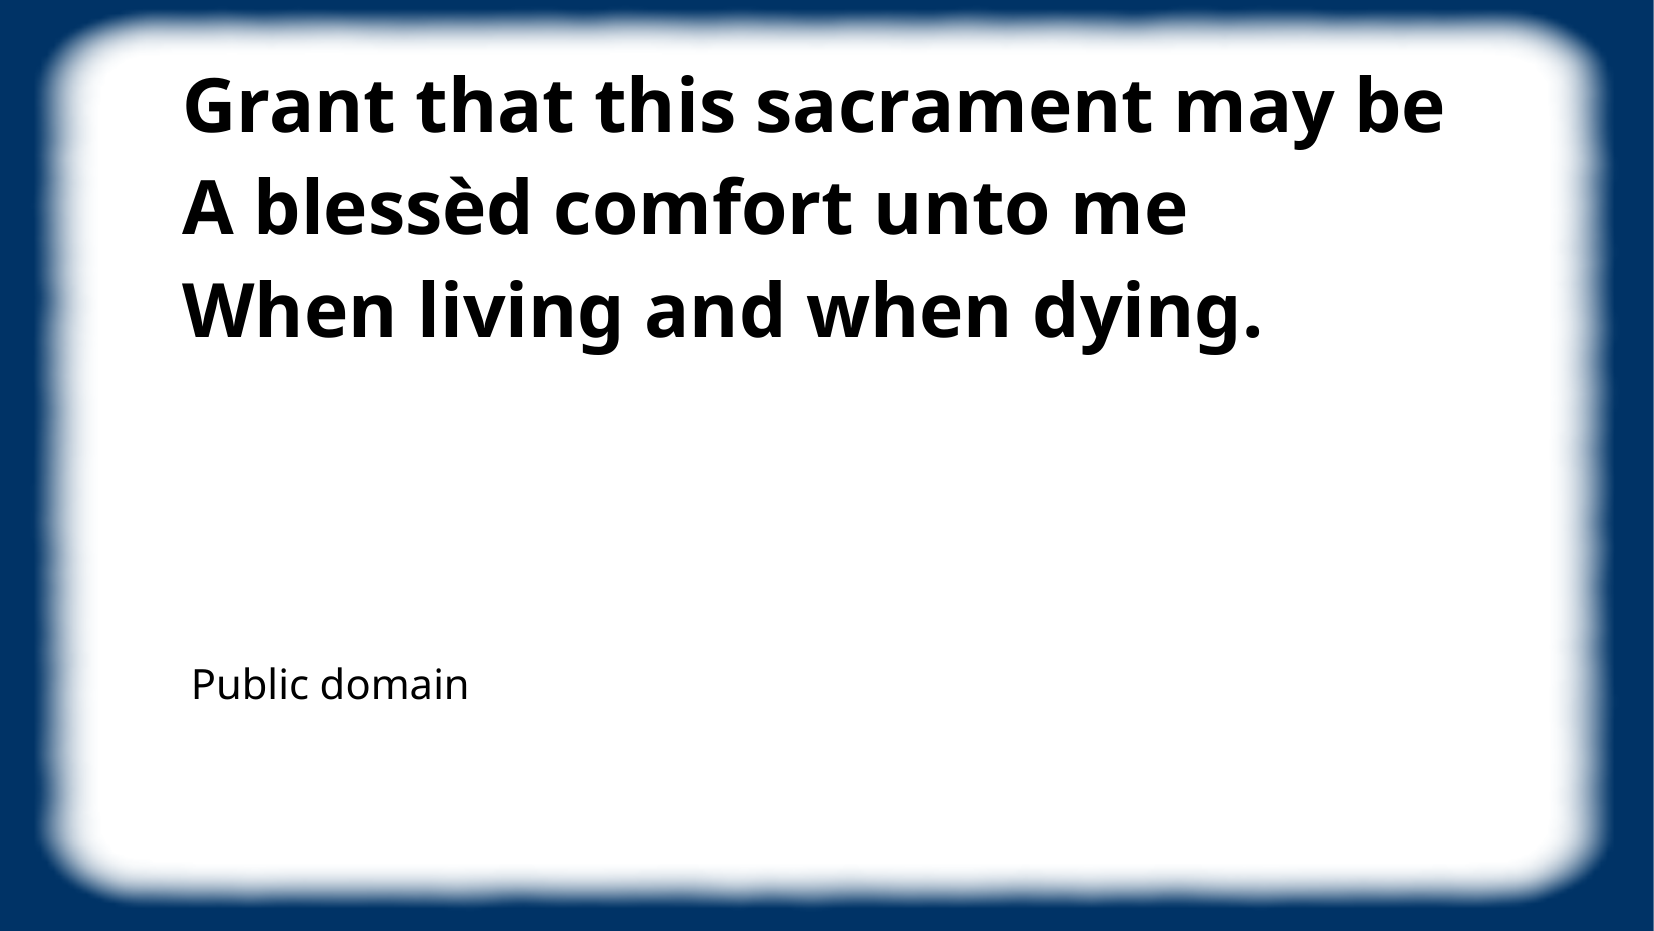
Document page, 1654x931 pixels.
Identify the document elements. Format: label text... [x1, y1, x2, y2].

picture [0, 0, 1654, 931]
text_box Grant that this sacrament may be A blessèd comfort unto me When living and when dying. Public domain [90, 45, 1554, 721]
